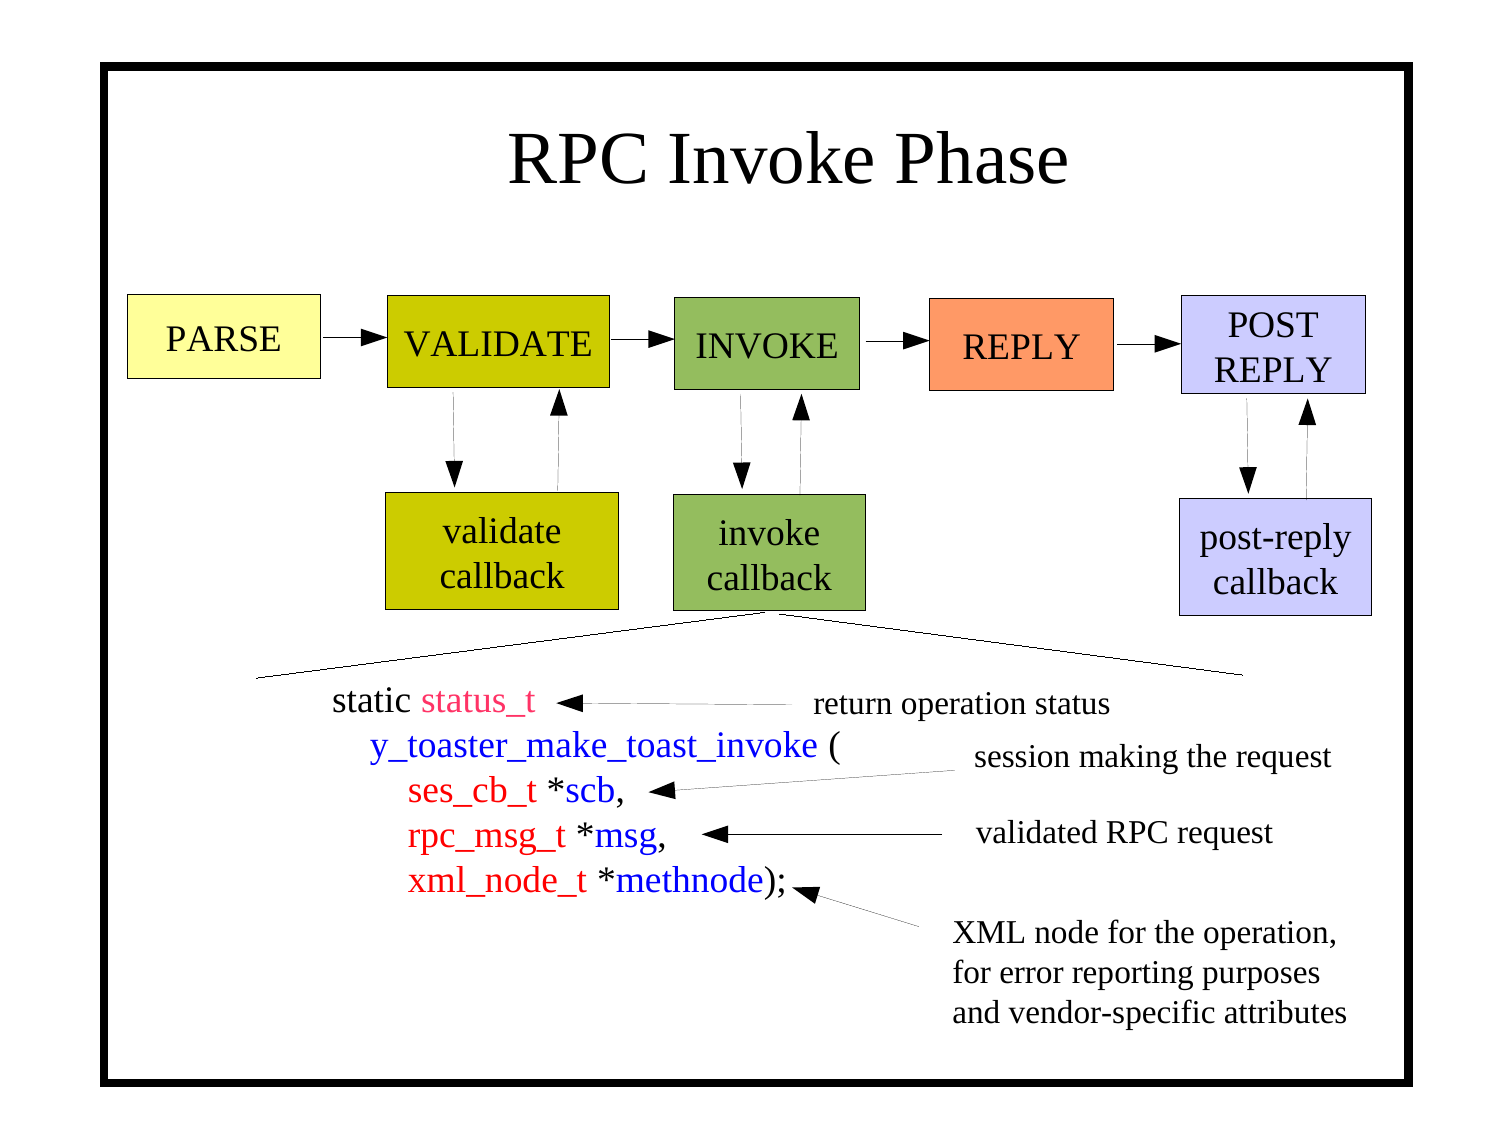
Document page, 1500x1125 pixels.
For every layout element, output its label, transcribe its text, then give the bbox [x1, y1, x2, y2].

text_box PARSE [127, 294, 321, 379]
text_box invoke callback [673, 494, 866, 611]
text_box REPLY [929, 298, 1114, 391]
text_box validate callback [385, 492, 619, 610]
text_box post-reply callback [1179, 498, 1372, 616]
text_box static status_t y_toaster_make_toast_invoke ( ses_cb_t *scb, rpc_msg_t *msg, xml_node_t *methnode); [317, 667, 856, 908]
text_box RPC Invoke Phase [492, 100, 1085, 206]
text_box POST REPLY [1181, 295, 1366, 394]
text_box return operation status [798, 673, 1127, 747]
text_box XML node for the operation, for error reporting purposes and vendor-specific attributes [937, 903, 1364, 1038]
text_box VALIDATE [387, 295, 610, 388]
text_box session making the request [959, 726, 1348, 800]
text_box validated RPC request [961, 803, 1289, 858]
text_box INVOKE [674, 297, 860, 390]
